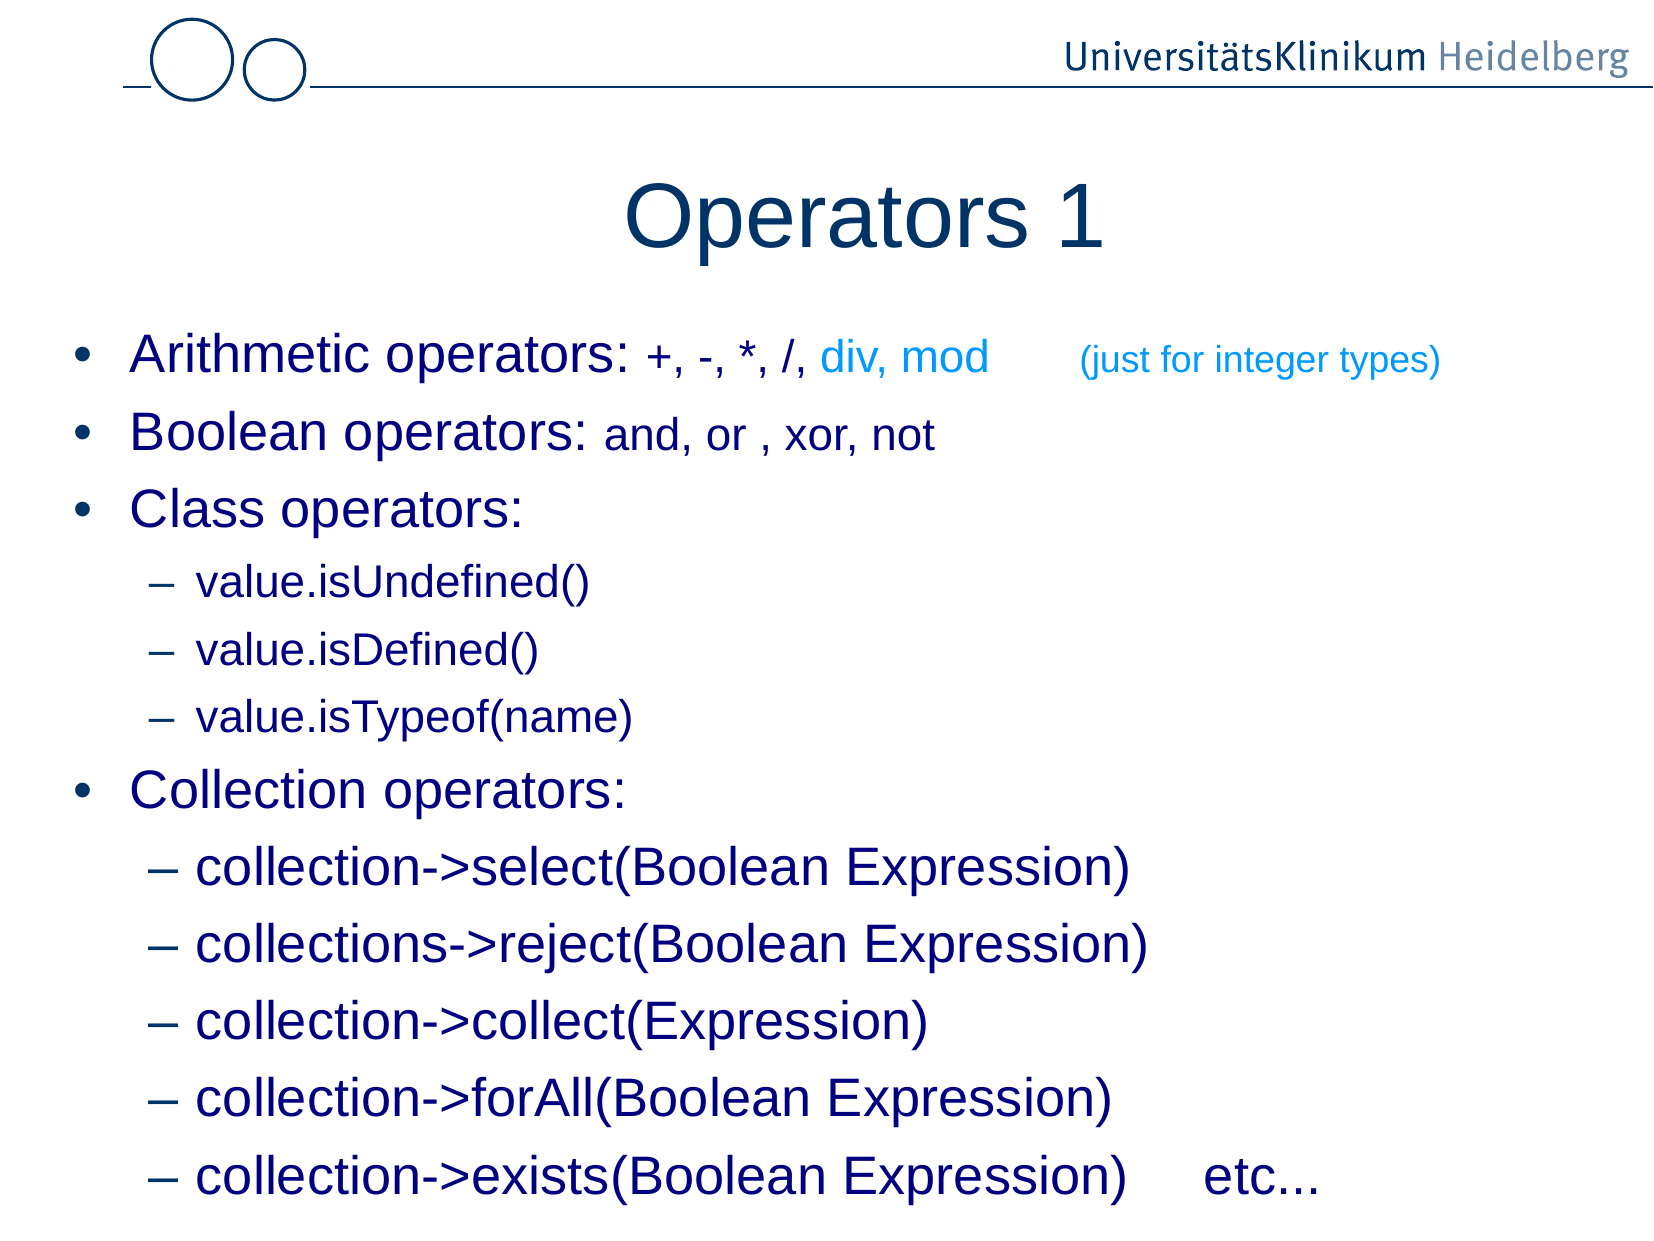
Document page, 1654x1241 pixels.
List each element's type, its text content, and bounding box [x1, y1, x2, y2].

text_box Arithmetic operators: +, -, *, /, div, mod (just for integer types) Boolean operators: and, or , xor, not Class operators: value.isUndefined() value.isDefined() value.isTypeof(name) Collection operators: collection->select(Boolean Expression) collections->reject(Boolean Expression) collection->collect(Expression) collection->forAll(Boolean Expression) collection->exists(Boolean Expression) etc... [59, 316, 1654, 1241]
title Operators 1 [121, 99, 1610, 316]
